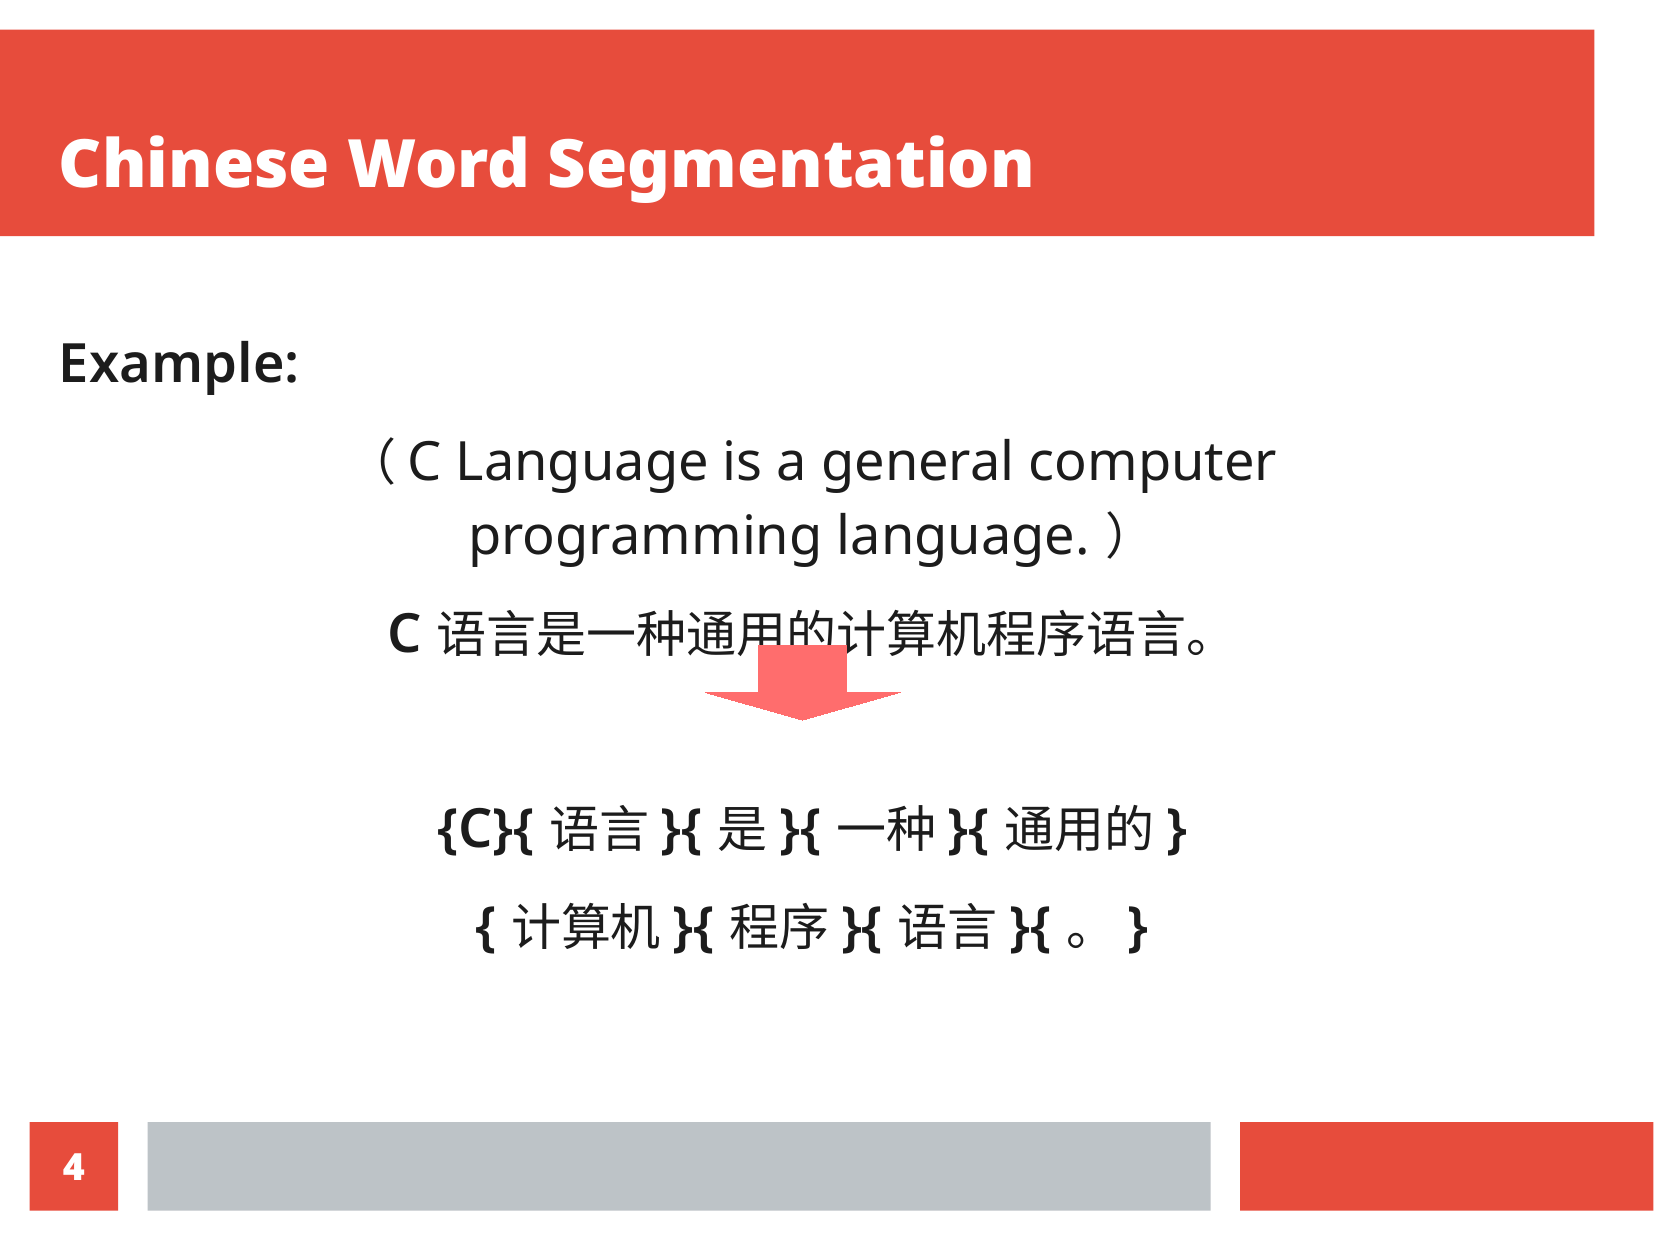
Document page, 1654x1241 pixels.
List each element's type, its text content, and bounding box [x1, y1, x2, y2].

text_box [705, 645, 901, 721]
title Chinese Word Segmentation [59, 59, 1595, 207]
list Example: （C Language is a general computer programming language.） C语言是一种通用的计算机程序语言。 {C}{语言}{是}{一种}{通用的} {计算机}{程序}{语言}{。} [59, 324, 1565, 1093]
